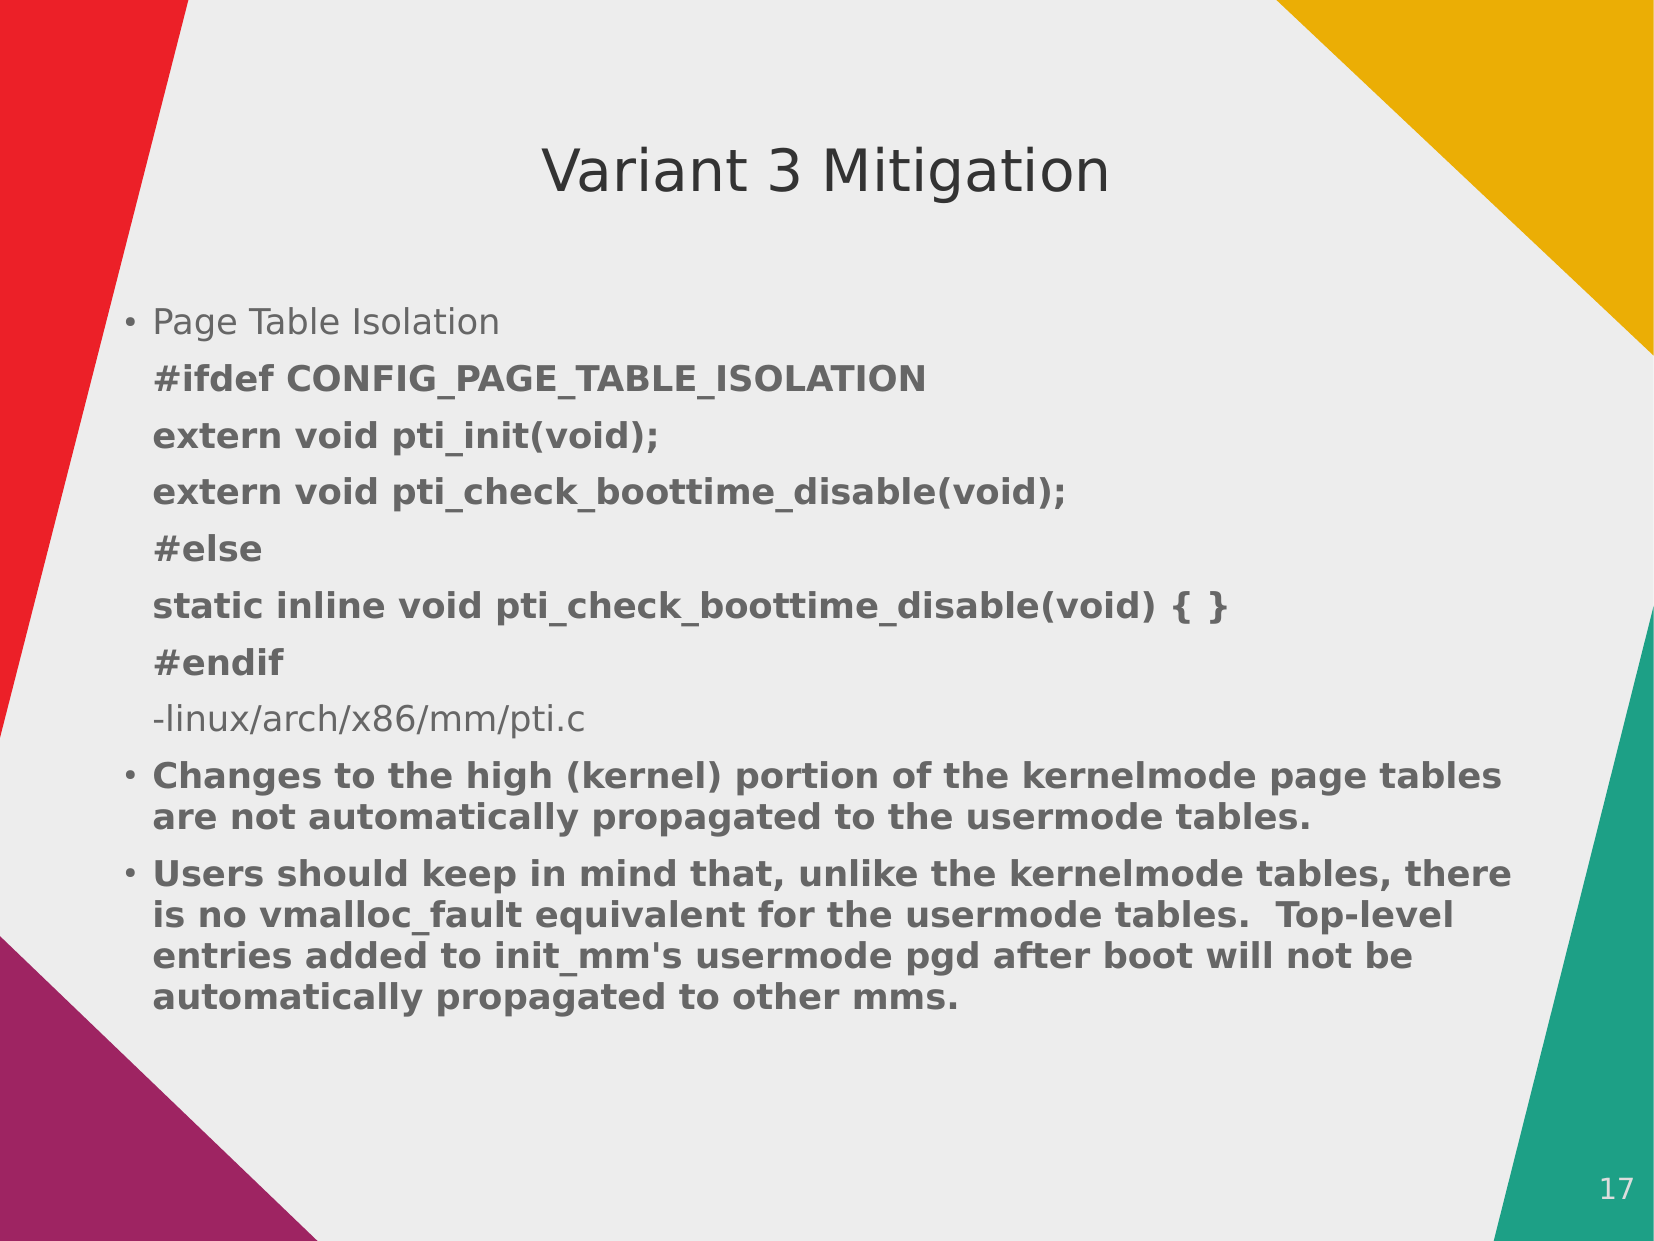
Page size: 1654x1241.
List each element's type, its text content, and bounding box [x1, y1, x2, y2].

title Variant 3 Mitigation [114, 73, 1539, 271]
list Page Table Isolation #ifdef CONFIG_PAGE_TABLE_ISOLATION extern void pti_init(void); extern void pti_check_boottime_disable(void); #else static inline void pti_check_boottime_disable(void) { } #endif -linux/arch/x86/mm/pti.c Changes to the high (kernel) portion of the kernelmode page tables are not automatically propagated to the usermode tables. Users should keep in mind that, unlike the kernelmode tables, there is no vmalloc_fault equivalent for the usermode tables. Top-level entries added to init_mm's usermode pgd after boot will not be automatically propagated to other mms. [114, 302, 1539, 1033]
